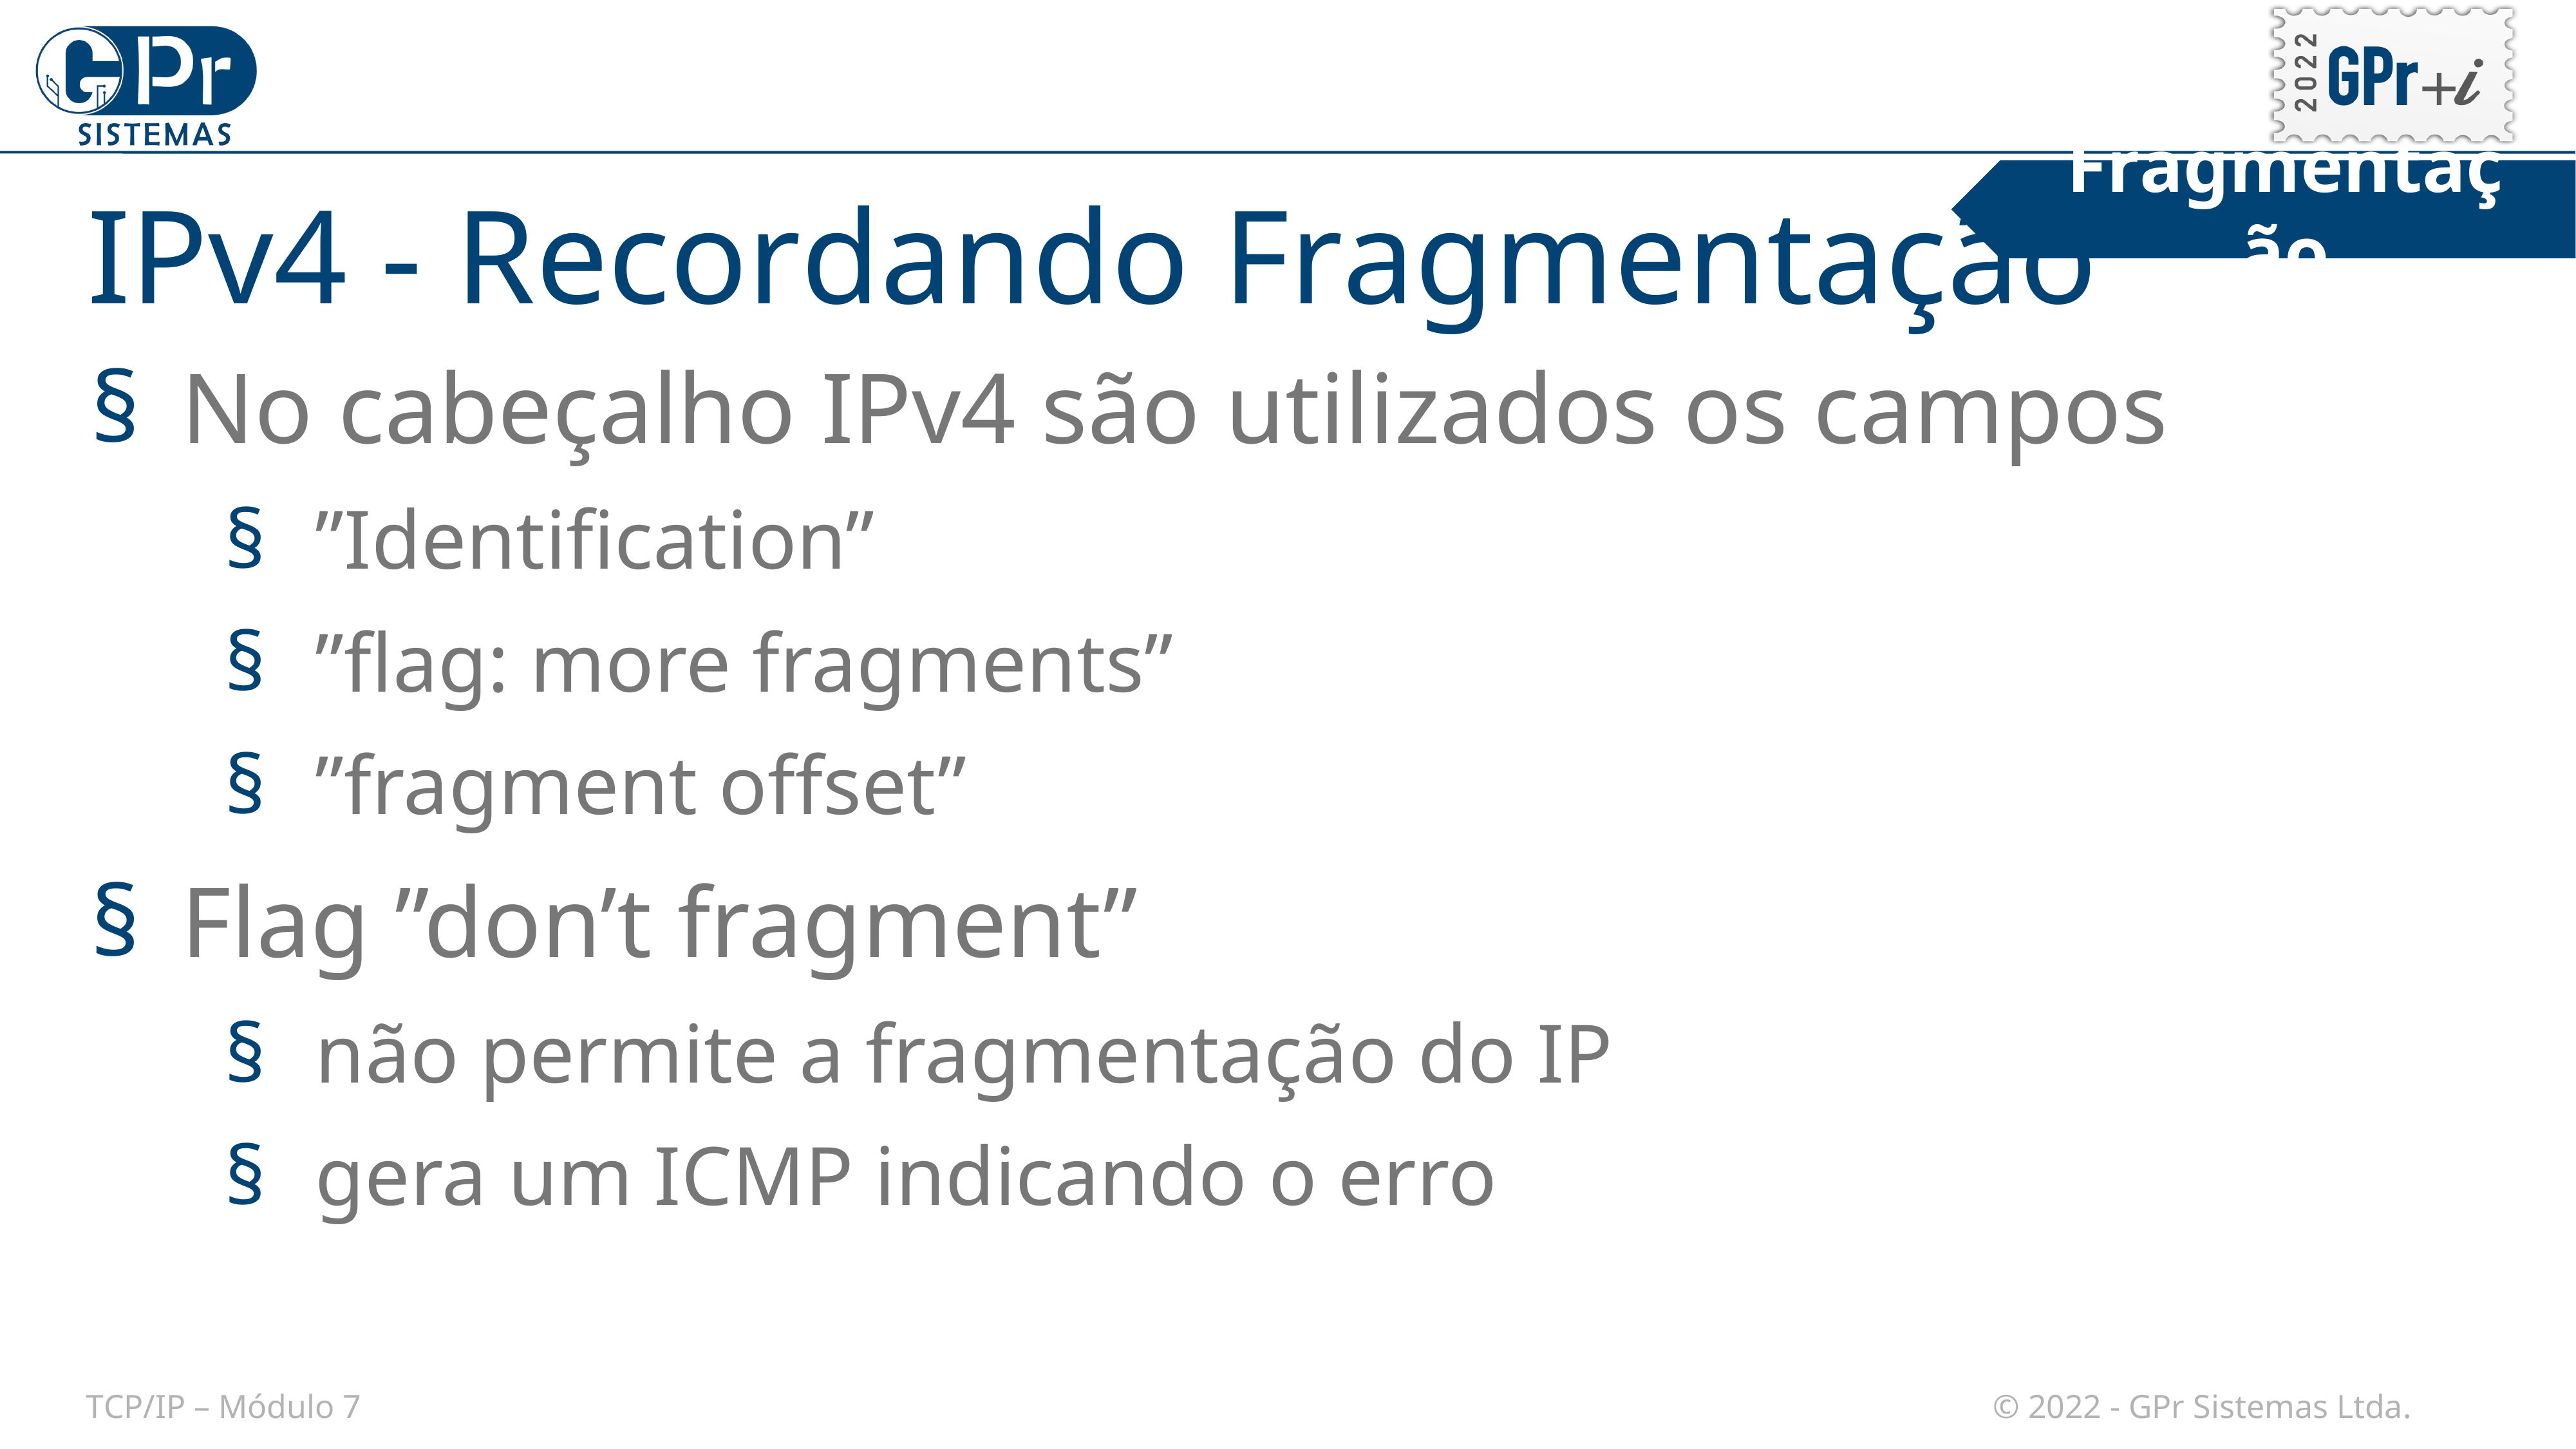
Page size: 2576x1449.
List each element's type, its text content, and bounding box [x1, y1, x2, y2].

list No cabeçalho IPv4 são utilizados os campos ”Identification” ”flag: more fragments” ”fragment offset” Flag ”don’t fragment” não permite a fragmentação do IP gera um ICMP indicando o erro [80, 319, 2496, 1382]
text_box [1952, 160, 2250, 258]
picture [2268, 4, 2519, 145]
text_box [2326, 160, 2576, 258]
list IPv4 - Recordando Fragmentação [81, 169, 2496, 343]
text_box Fragmentação [2054, 157, 2515, 256]
picture [34, 26, 257, 147]
